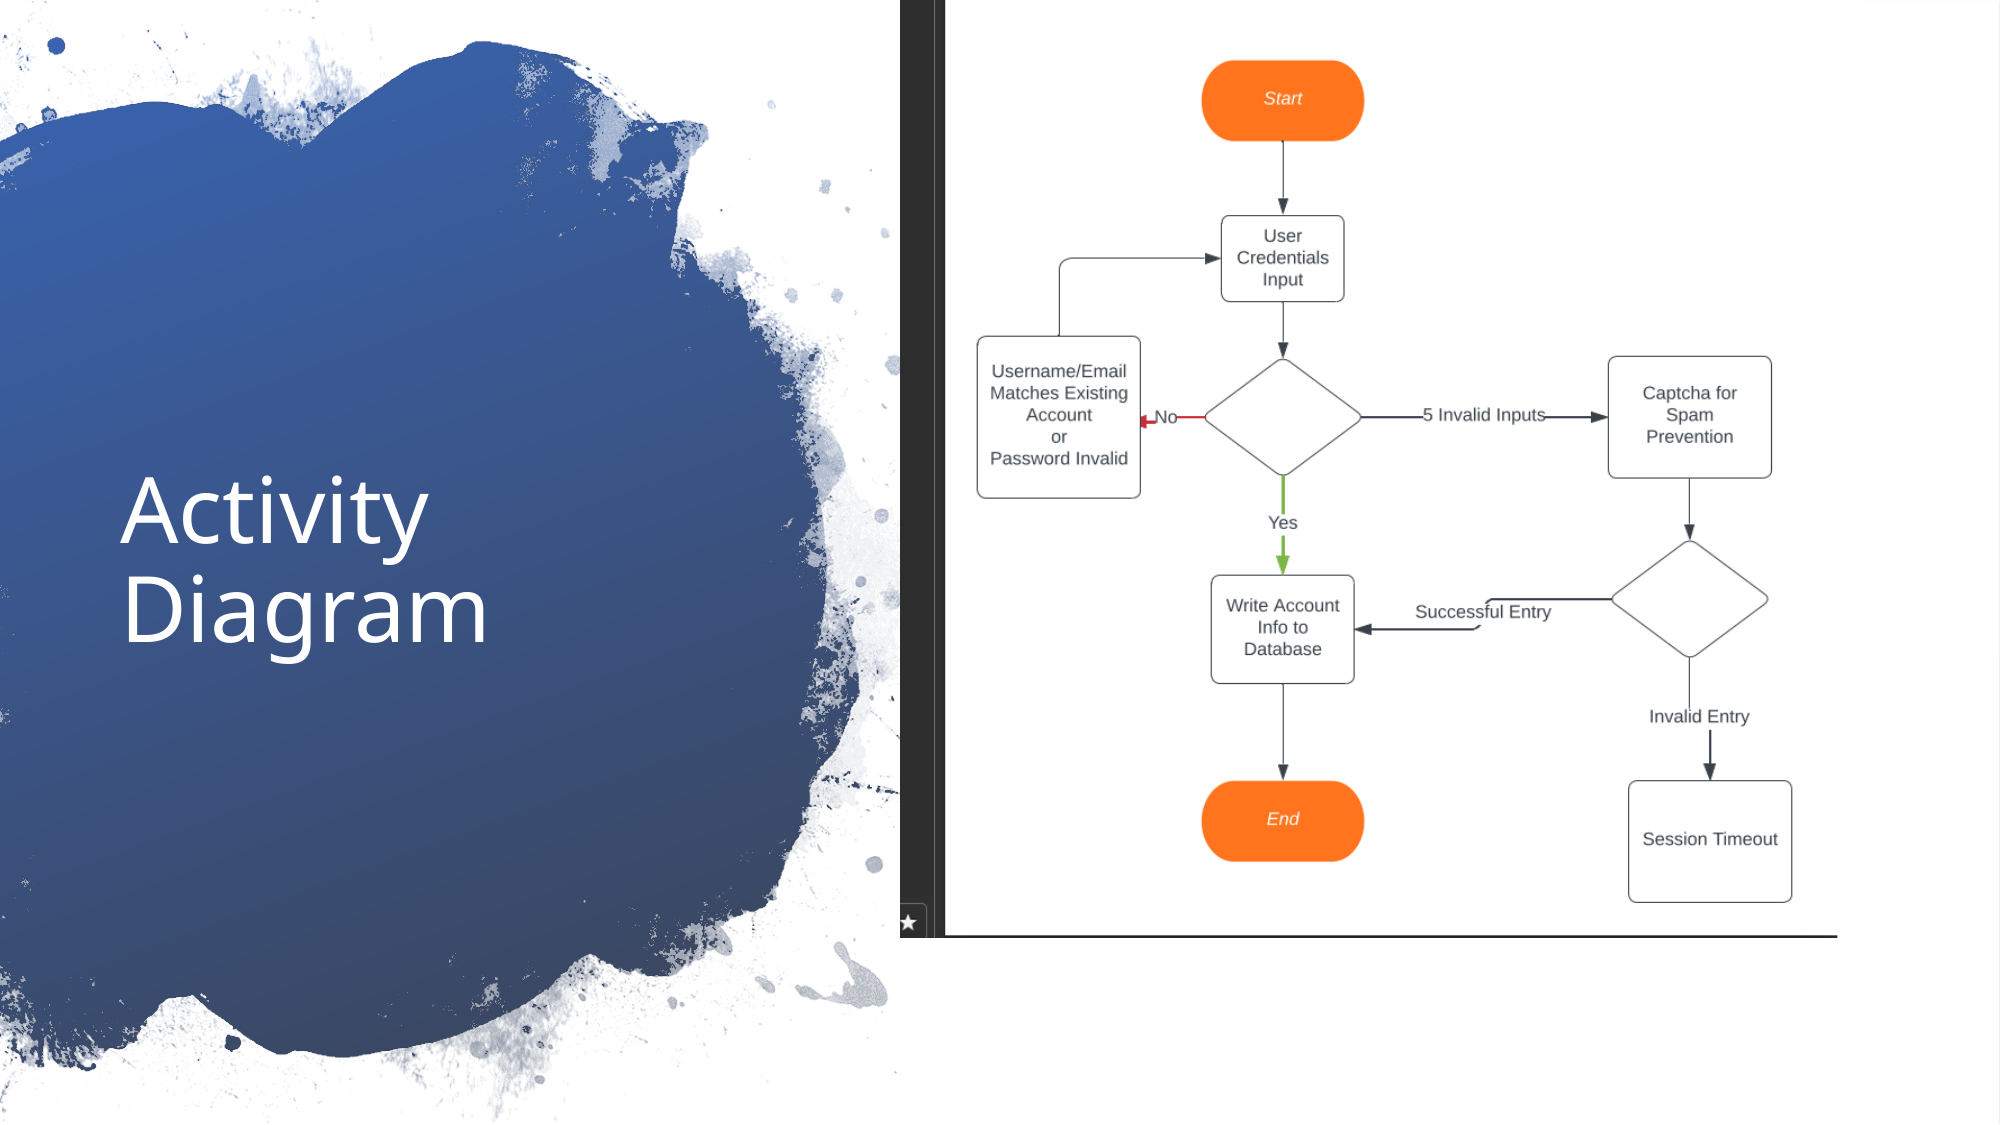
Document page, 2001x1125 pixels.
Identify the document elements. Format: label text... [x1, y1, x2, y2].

title Activity Diagram [105, 336, 707, 790]
picture [0, 0, 2000, 1125]
